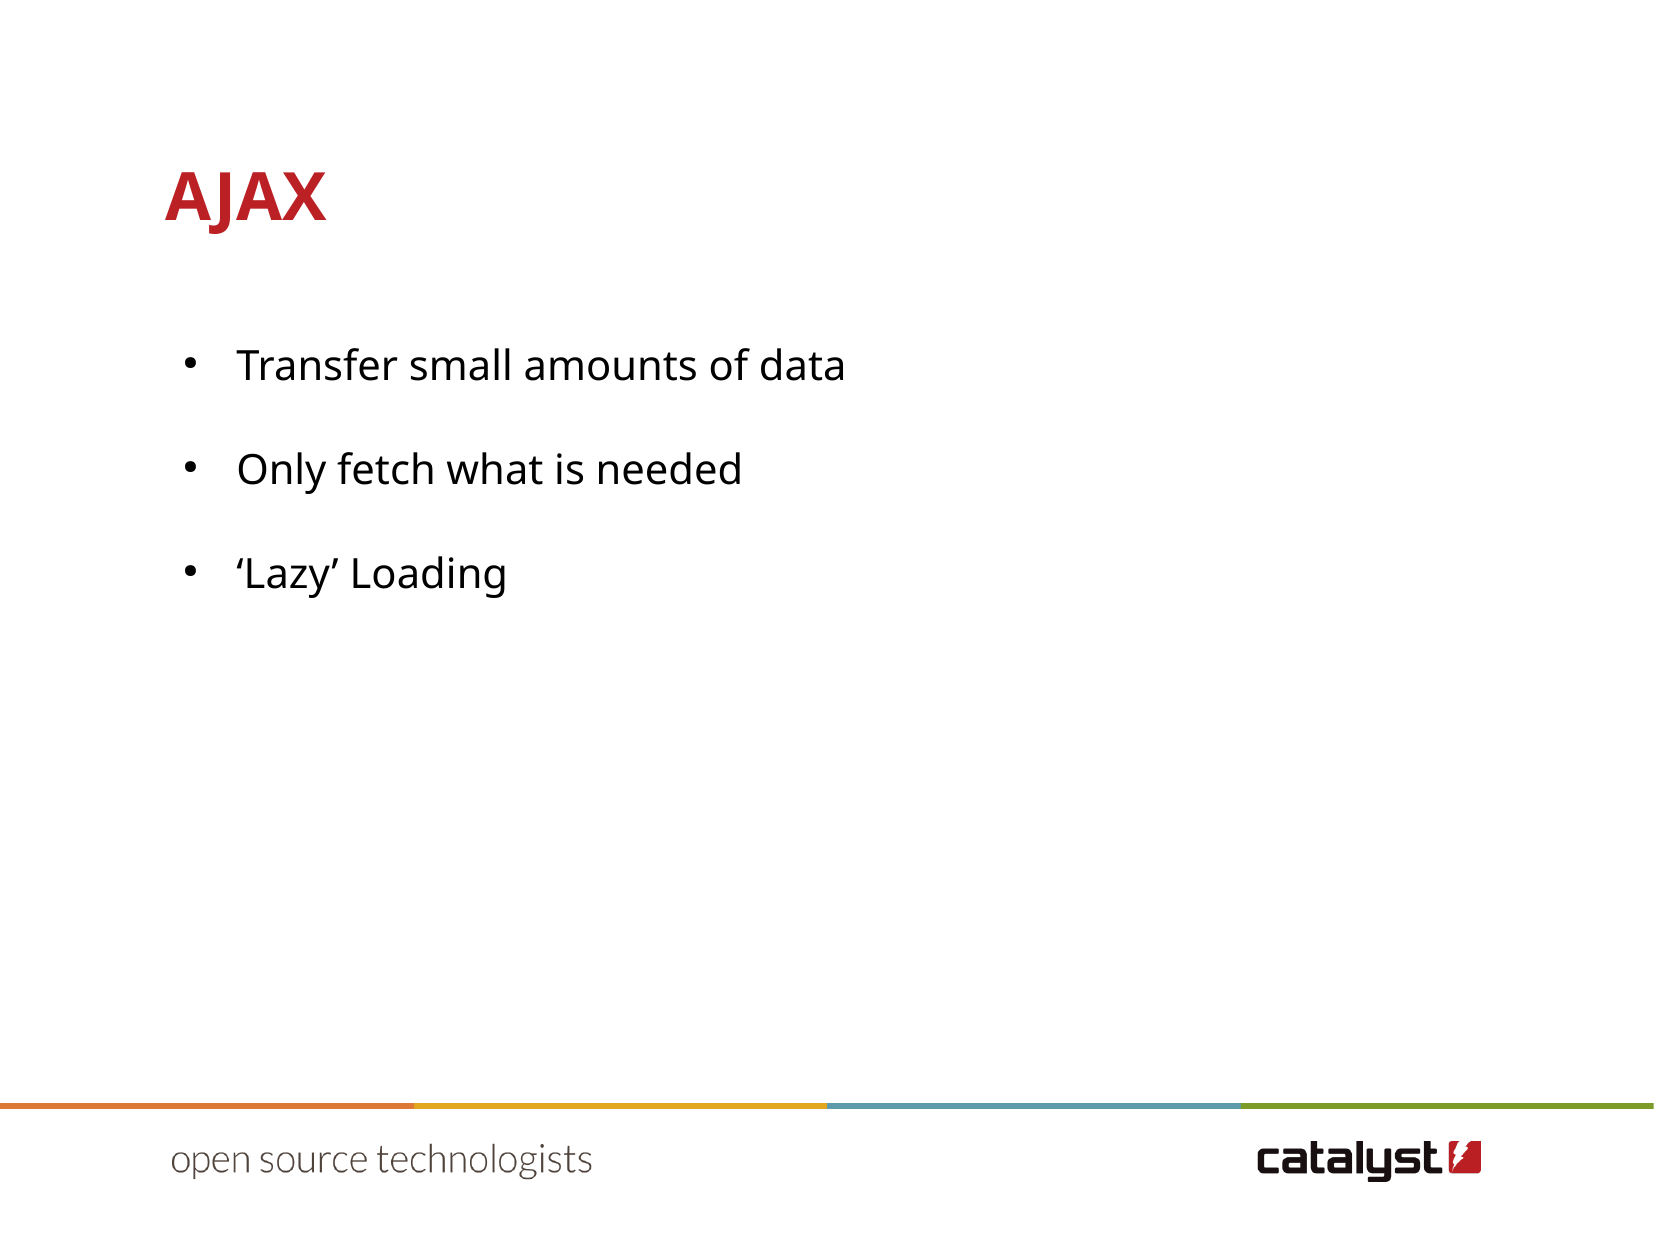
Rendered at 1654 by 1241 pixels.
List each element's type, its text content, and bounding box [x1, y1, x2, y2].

picture [0, 1103, 1654, 1182]
list Transfer small amounts of data Only fetch what is needed ‘Lazy’ Loading [165, 307, 1489, 1027]
title AJAX [165, 90, 1489, 298]
